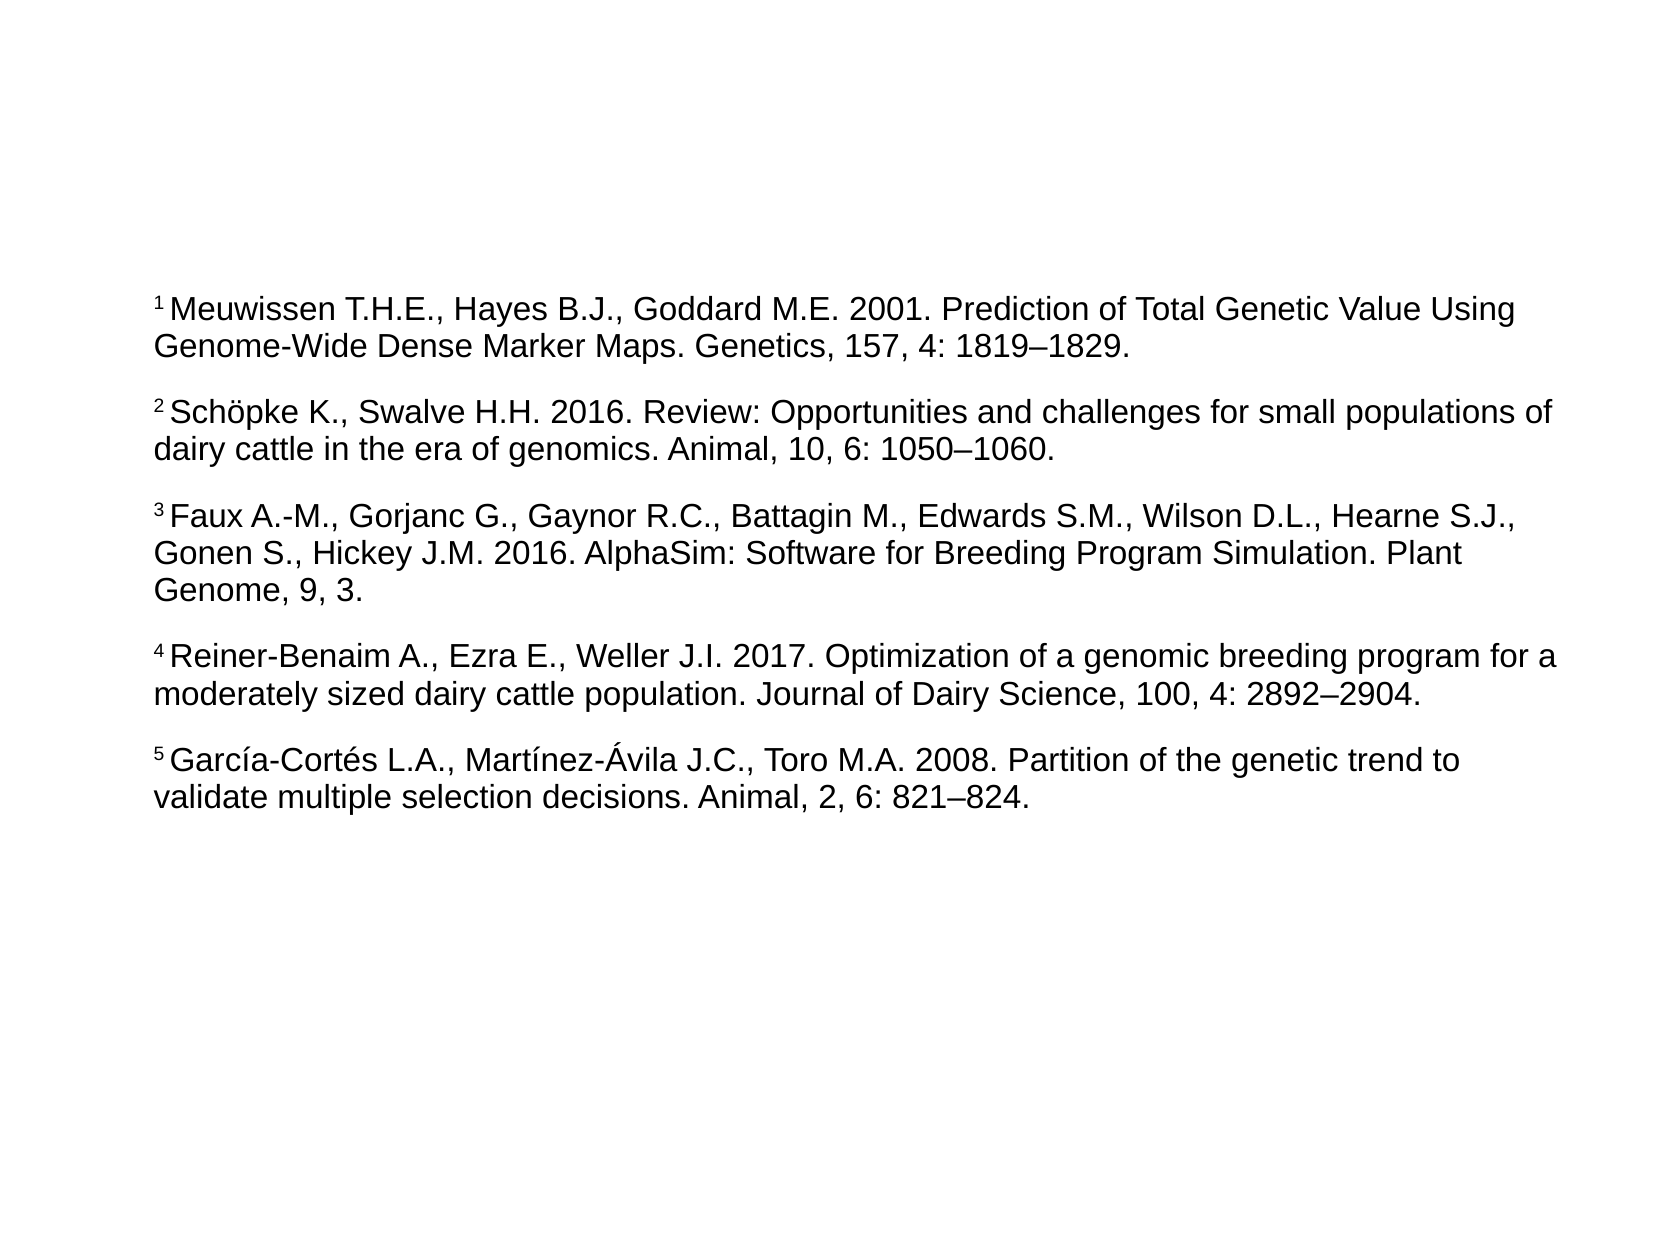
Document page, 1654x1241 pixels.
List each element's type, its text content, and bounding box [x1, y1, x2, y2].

list 1 Meuwissen T.H.E., Hayes B.J., Goddard M.E. 2001. Prediction of Total Genetic Value Using Genome-Wide Dense Marker Maps. Genetics, 157, 4: 1819–1829. 2 Schöpke K., Swalve H.H. 2016. Review: Opportunities and challenges for small populations of dairy cattle in the era of genomics. Animal, 10, 6: 1050–1060. 3 Faux A.-M., Gorjanc G., Gaynor R.C., Battagin M., Edwards S.M., Wilson D.L., Hearne S.J., Gonen S., Hickey J.M. 2016. AlphaSim: Software for Breeding Program Simulation. Plant Genome, 9, 3. 4 Reiner-Benaim A., Ezra E., Weller J.I. 2017. Optimization of a genomic breeding program for a moderately sized dairy cattle population. Journal of Dairy Science, 100, 4: 2892–2904. 5 García-Cortés L.A., Martínez-Ávila J.C., Toro M.A. 2008. Partition of the genetic trend to validate multiple selection decisions. Animal, 2, 6: 821–824. [82, 290, 1571, 1010]
